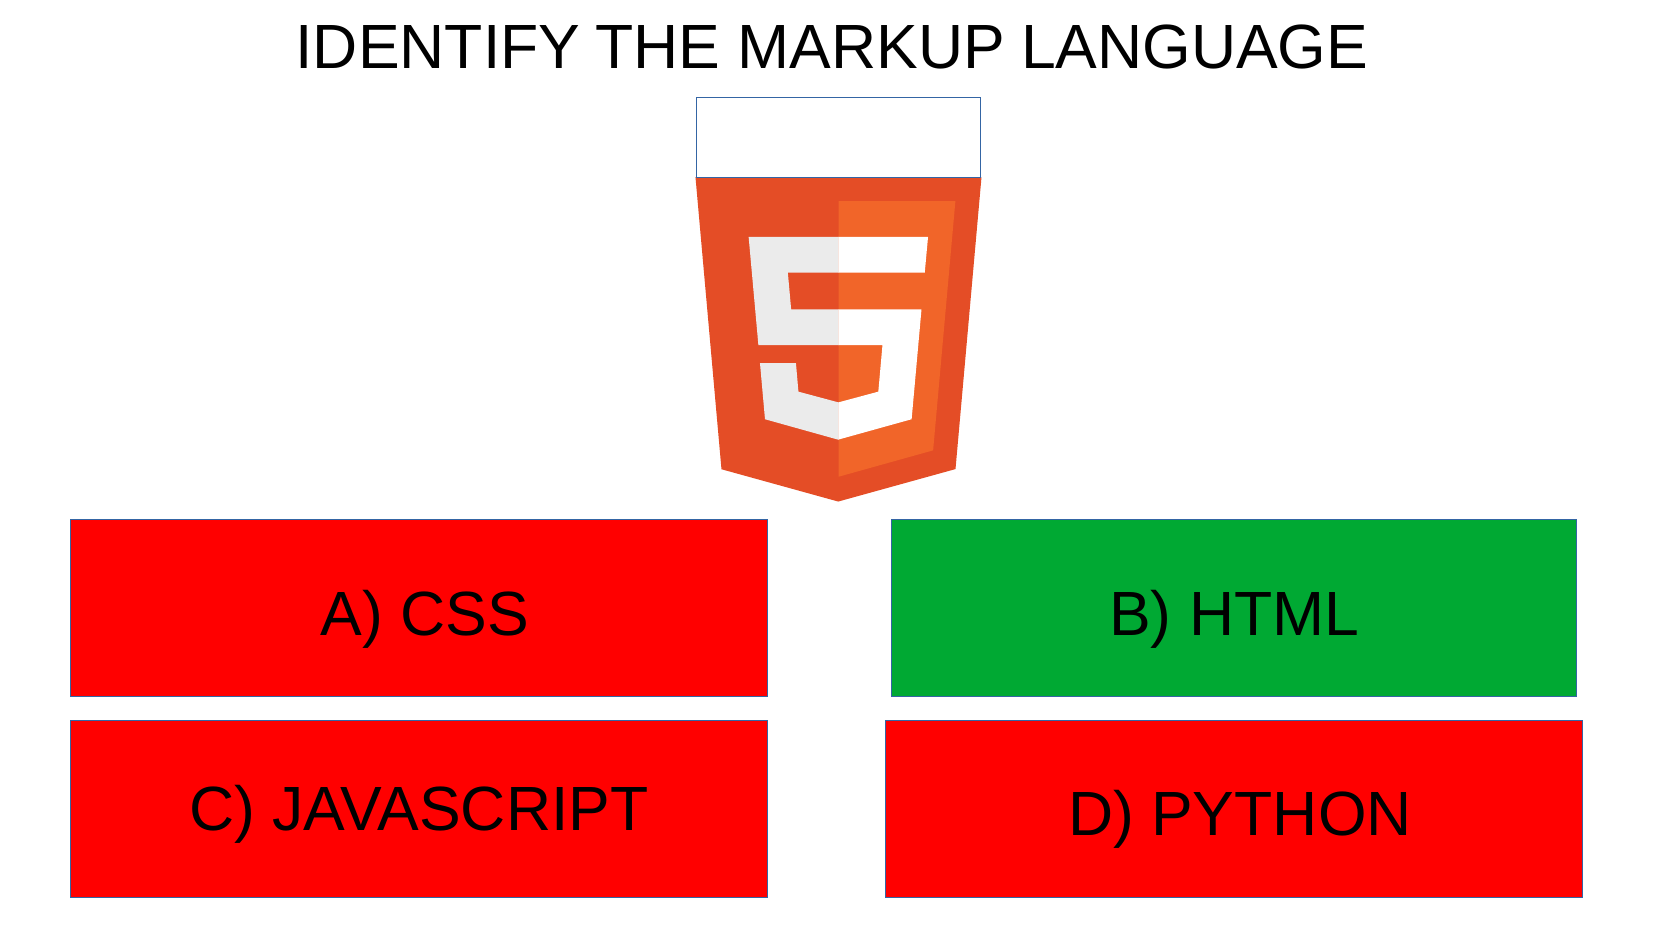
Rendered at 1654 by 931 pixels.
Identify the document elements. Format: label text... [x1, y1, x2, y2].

text_box [70, 519, 768, 535]
title IDENTIFY THE MARKUP LANGUAGE [88, 0, 1577, 125]
text_box [891, 519, 1577, 697]
title C) JAVASCRIPT [70, 730, 768, 886]
text_box [70, 691, 768, 697]
text_box [70, 720, 768, 730]
title A) CSS [0, 535, 909, 691]
picture [636, 97, 1041, 502]
text_box [696, 97, 981, 178]
text_box [70, 886, 768, 898]
title D) PYTHON [891, 736, 1589, 892]
title B) HTML [909, 535, 1560, 692]
text_box [885, 720, 1583, 898]
